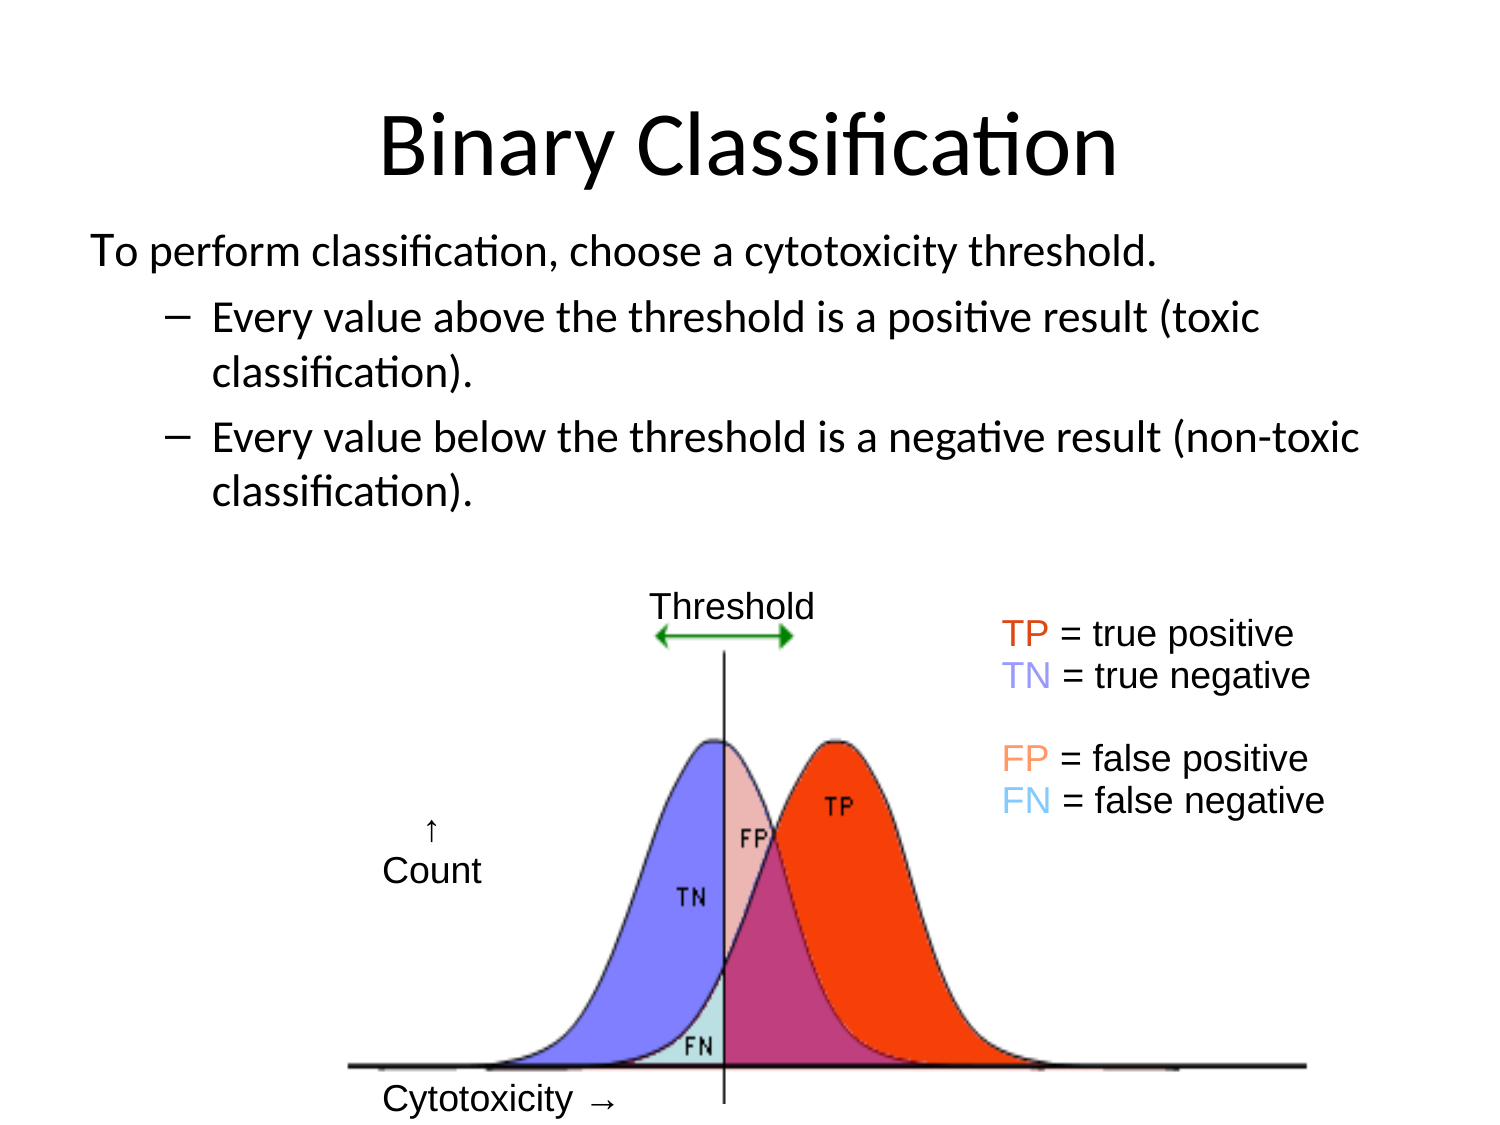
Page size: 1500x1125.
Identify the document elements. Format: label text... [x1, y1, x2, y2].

text_box ↑ Count [367, 798, 497, 897]
text_box Cytotoxicity → [367, 1068, 886, 1125]
title Binary Classification [75, 45, 1425, 208]
text_box Threshold [634, 576, 860, 633]
picture [316, 952, 1319, 1104]
list To perform classification, choose a cytotoxicity threshold. Every value above the threshold is a positive result (toxic classification). Every value below the threshold is a negative result (non-toxic classification). [75, 208, 1425, 952]
text_box TP = true positive TN = true negative FP = false positive FN = false negative [986, 603, 1378, 828]
